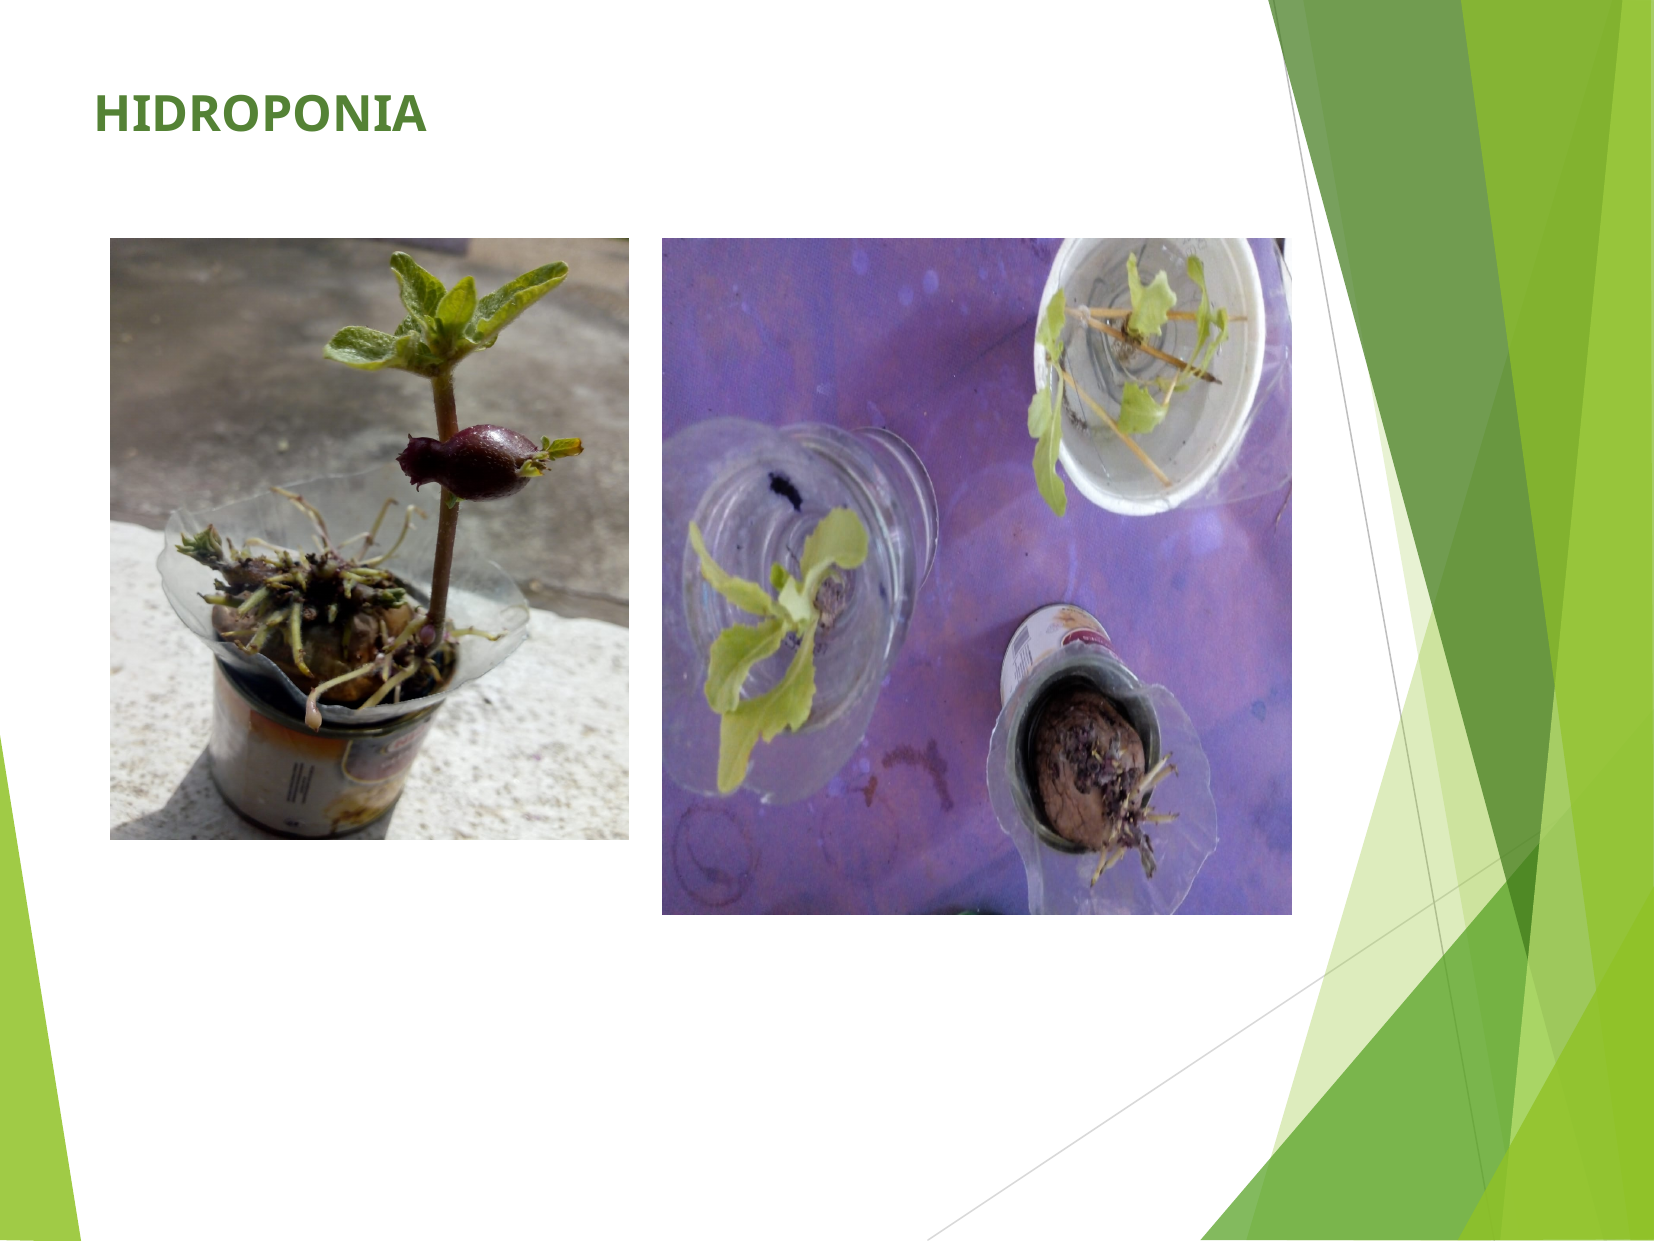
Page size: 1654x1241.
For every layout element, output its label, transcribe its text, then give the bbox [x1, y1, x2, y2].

picture [662, 238, 1292, 915]
text_box HIDROPONIA [78, 73, 500, 150]
picture [110, 238, 629, 840]
